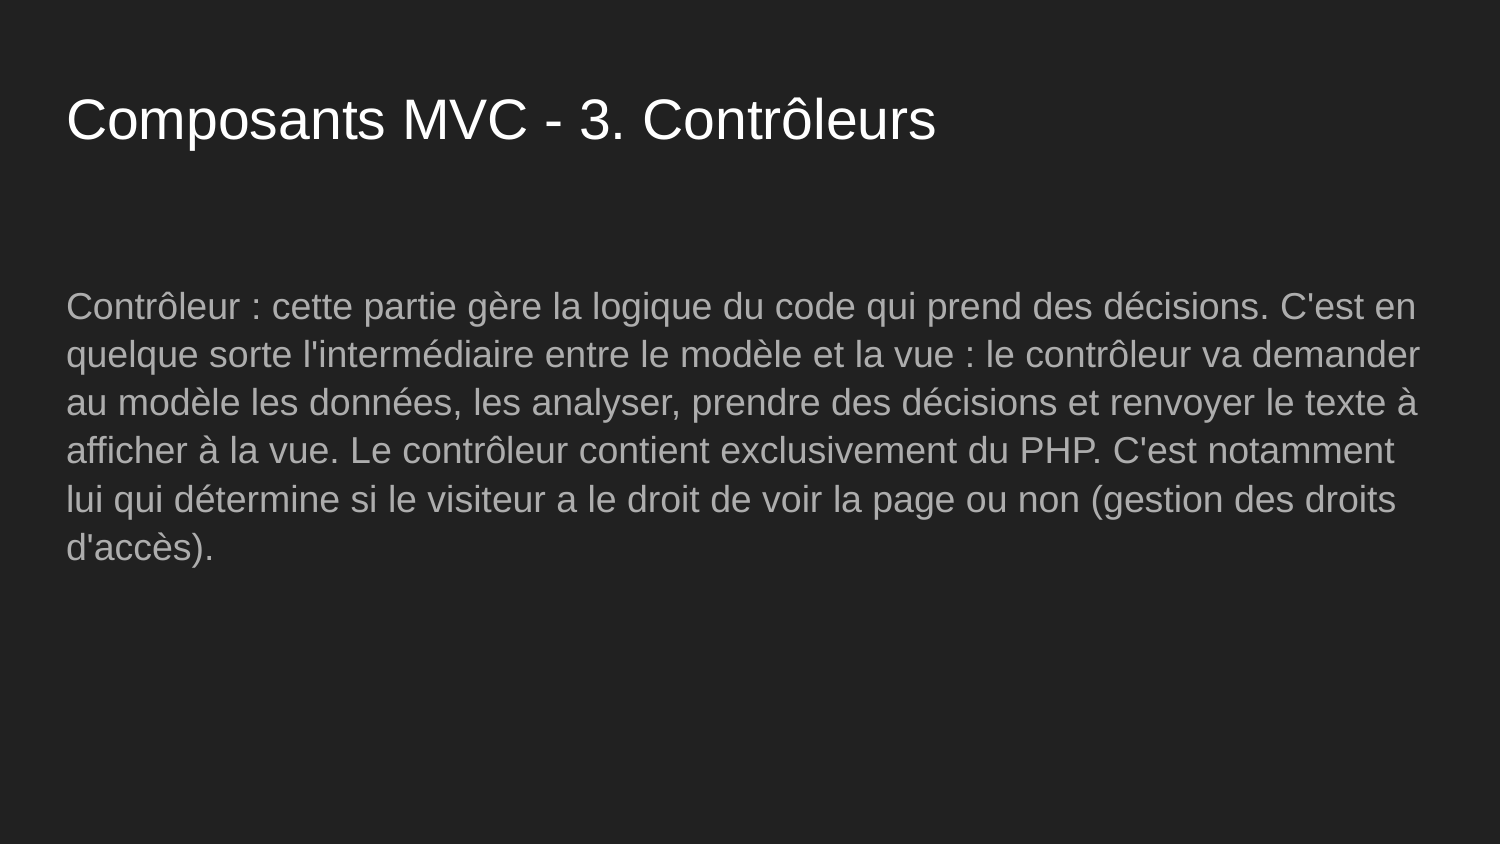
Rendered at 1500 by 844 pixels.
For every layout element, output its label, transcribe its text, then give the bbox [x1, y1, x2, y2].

title Composants MVC - 3. Contrôleurs [51, 72, 1449, 167]
list Contrôleur : cette partie gère la logique du code qui prend des décisions. C'est en quelque sorte l'intermédiaire entre le modèle et la vue : le contrôleur va demander au modèle les données, les analyser, prendre des décisions et renvoyer le texte à afficher à la vue. Le contrôleur contient exclusivement du PHP. C'est notamment lui qui détermine si le visiteur a le droit de voir la page ou non (gestion des droits d'accès). [51, 264, 1449, 605]
